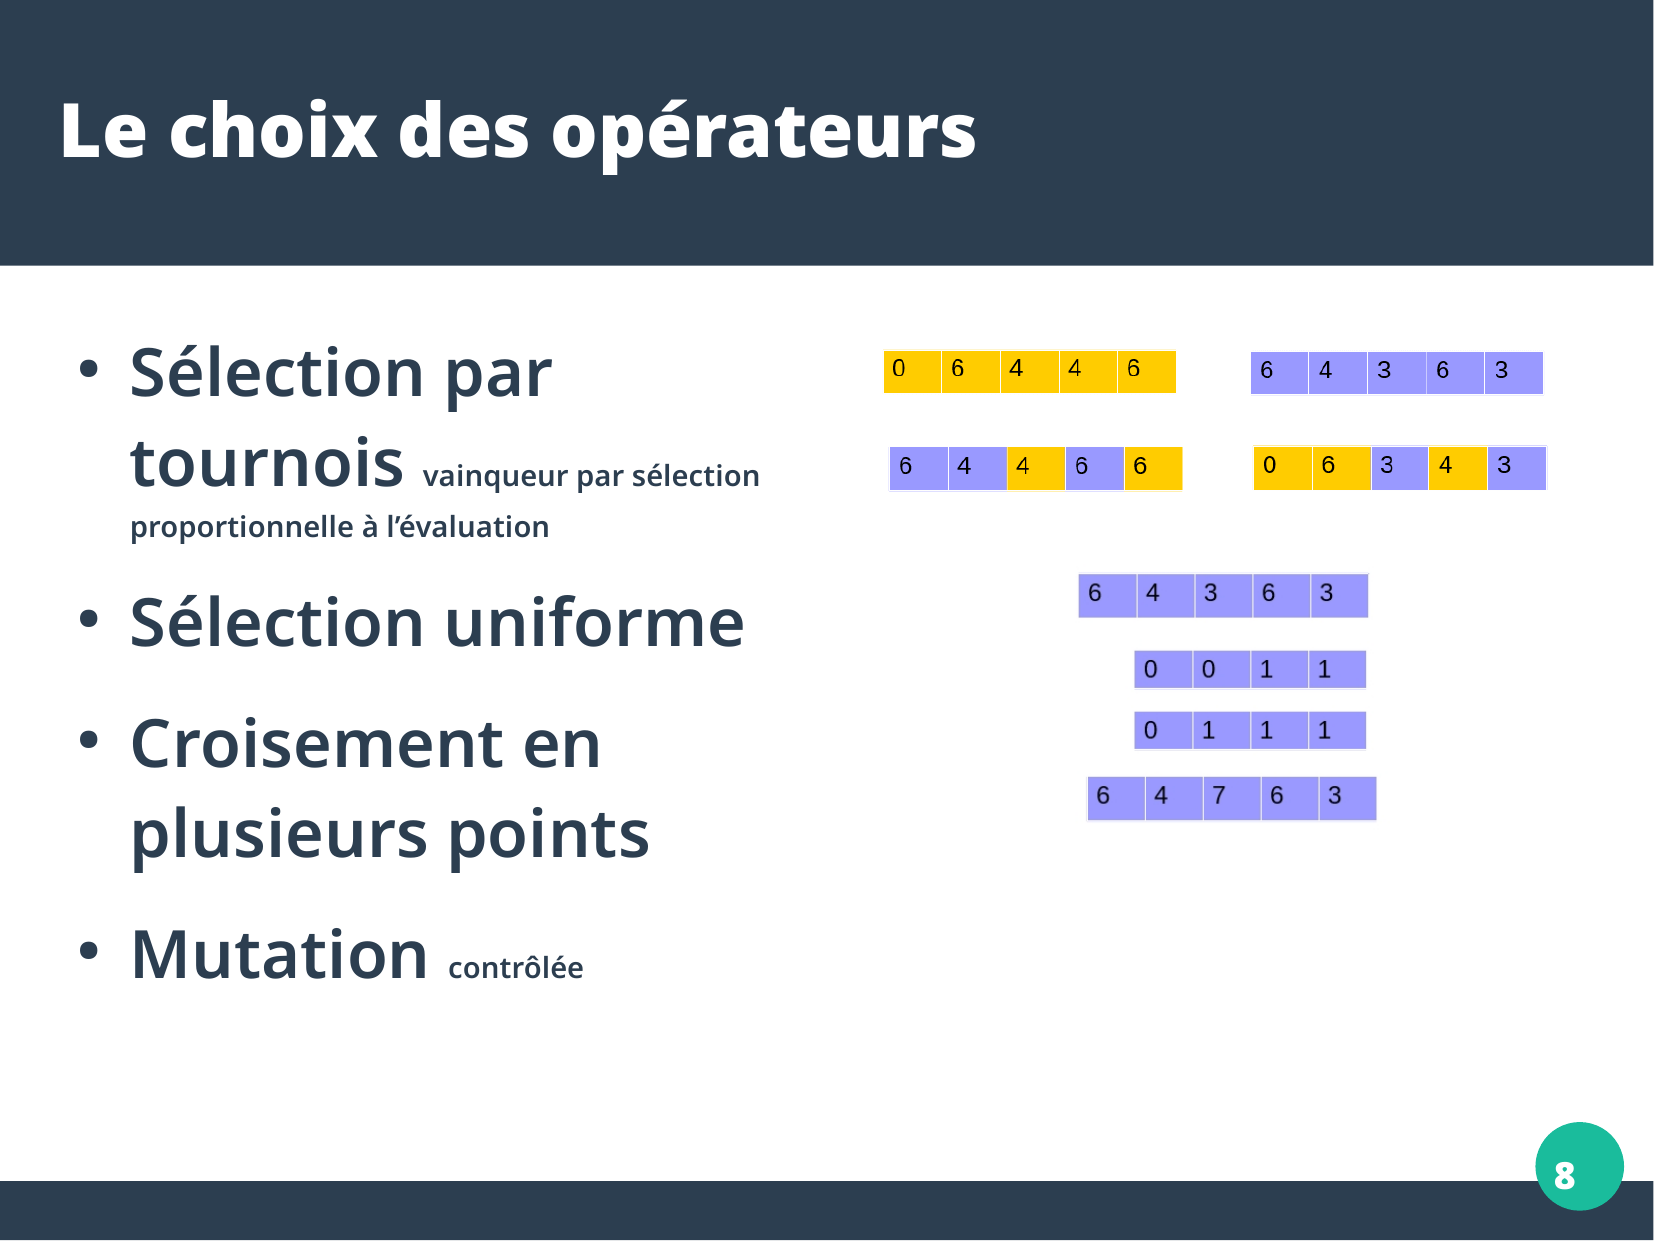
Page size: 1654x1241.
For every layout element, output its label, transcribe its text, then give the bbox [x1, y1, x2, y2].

title Le choix des opérateurs [59, 49, 1595, 207]
picture [868, 324, 1583, 863]
list Sélection par tournois vainqueur par sélection proportionnelle à l’évaluation Sélection uniforme Croisement en plusieurs points Mutation contrôlée [59, 324, 809, 1152]
